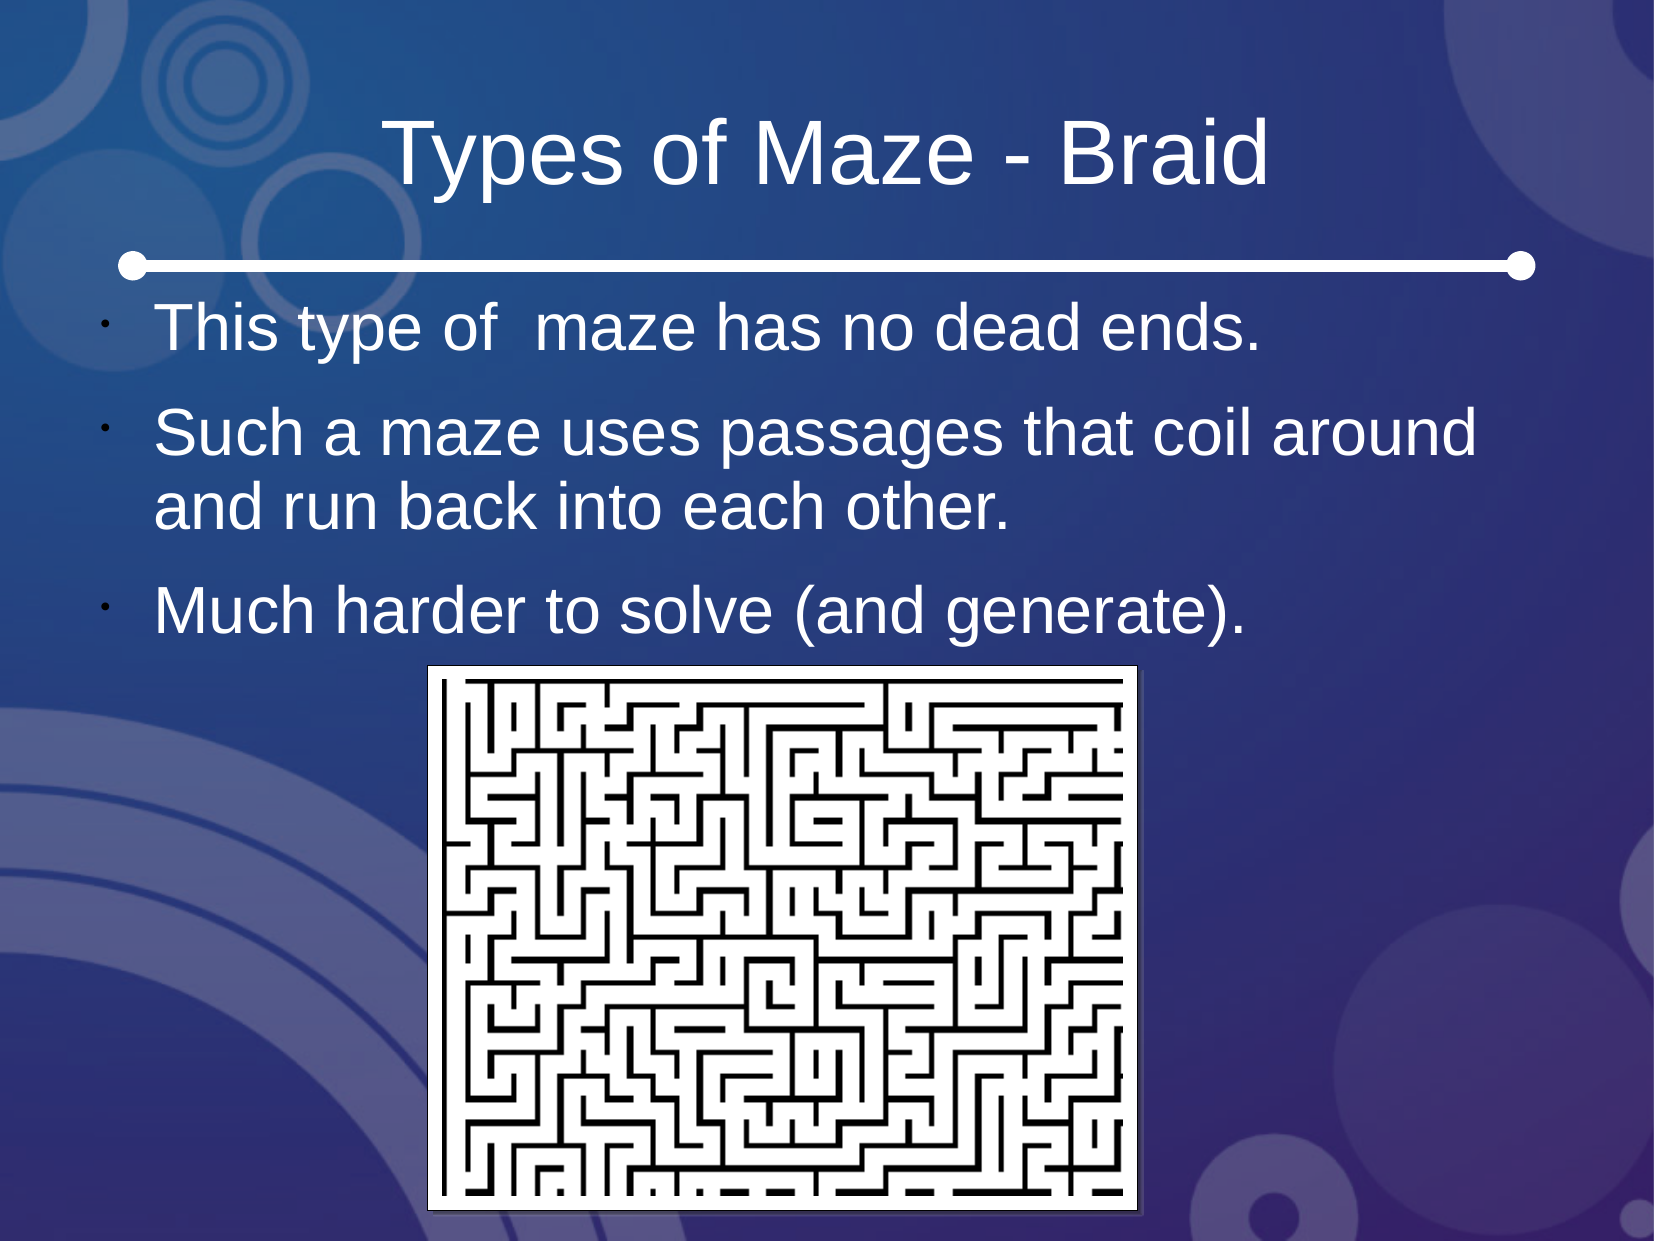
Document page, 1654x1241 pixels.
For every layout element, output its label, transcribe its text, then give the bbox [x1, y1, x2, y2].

picture [442, 679, 1123, 1196]
list This type of maze has no dead ends. Such a maze uses passages that coil around and run back into each other. Much harder to solve (and generate). [82, 290, 1571, 1094]
title Types of Maze - Braid [82, 56, 1571, 250]
text_box [427, 1094, 1138, 1211]
